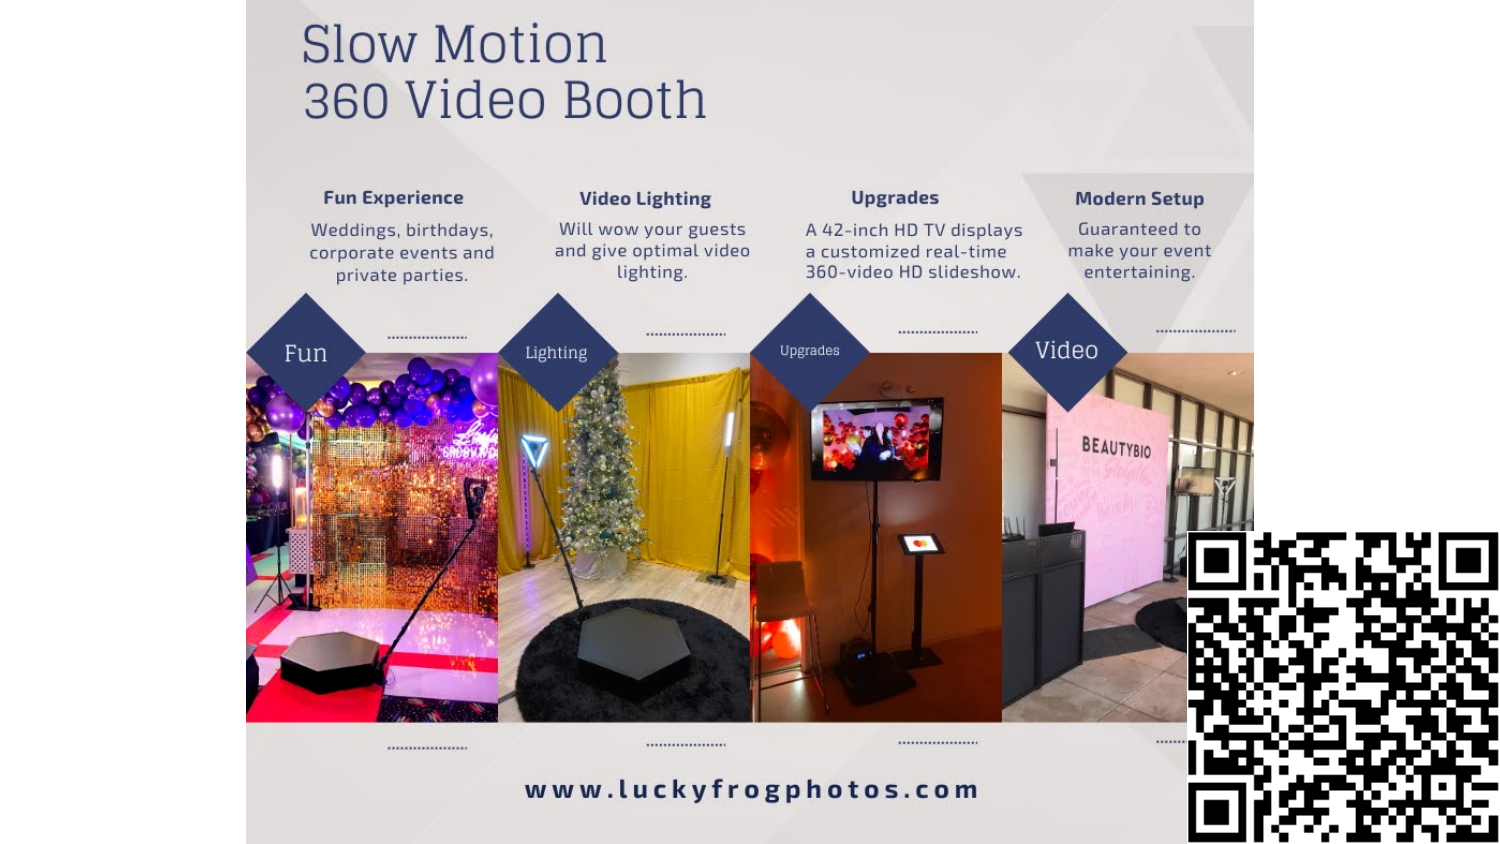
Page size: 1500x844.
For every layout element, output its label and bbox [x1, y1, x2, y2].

picture [246, 0, 1500, 844]
